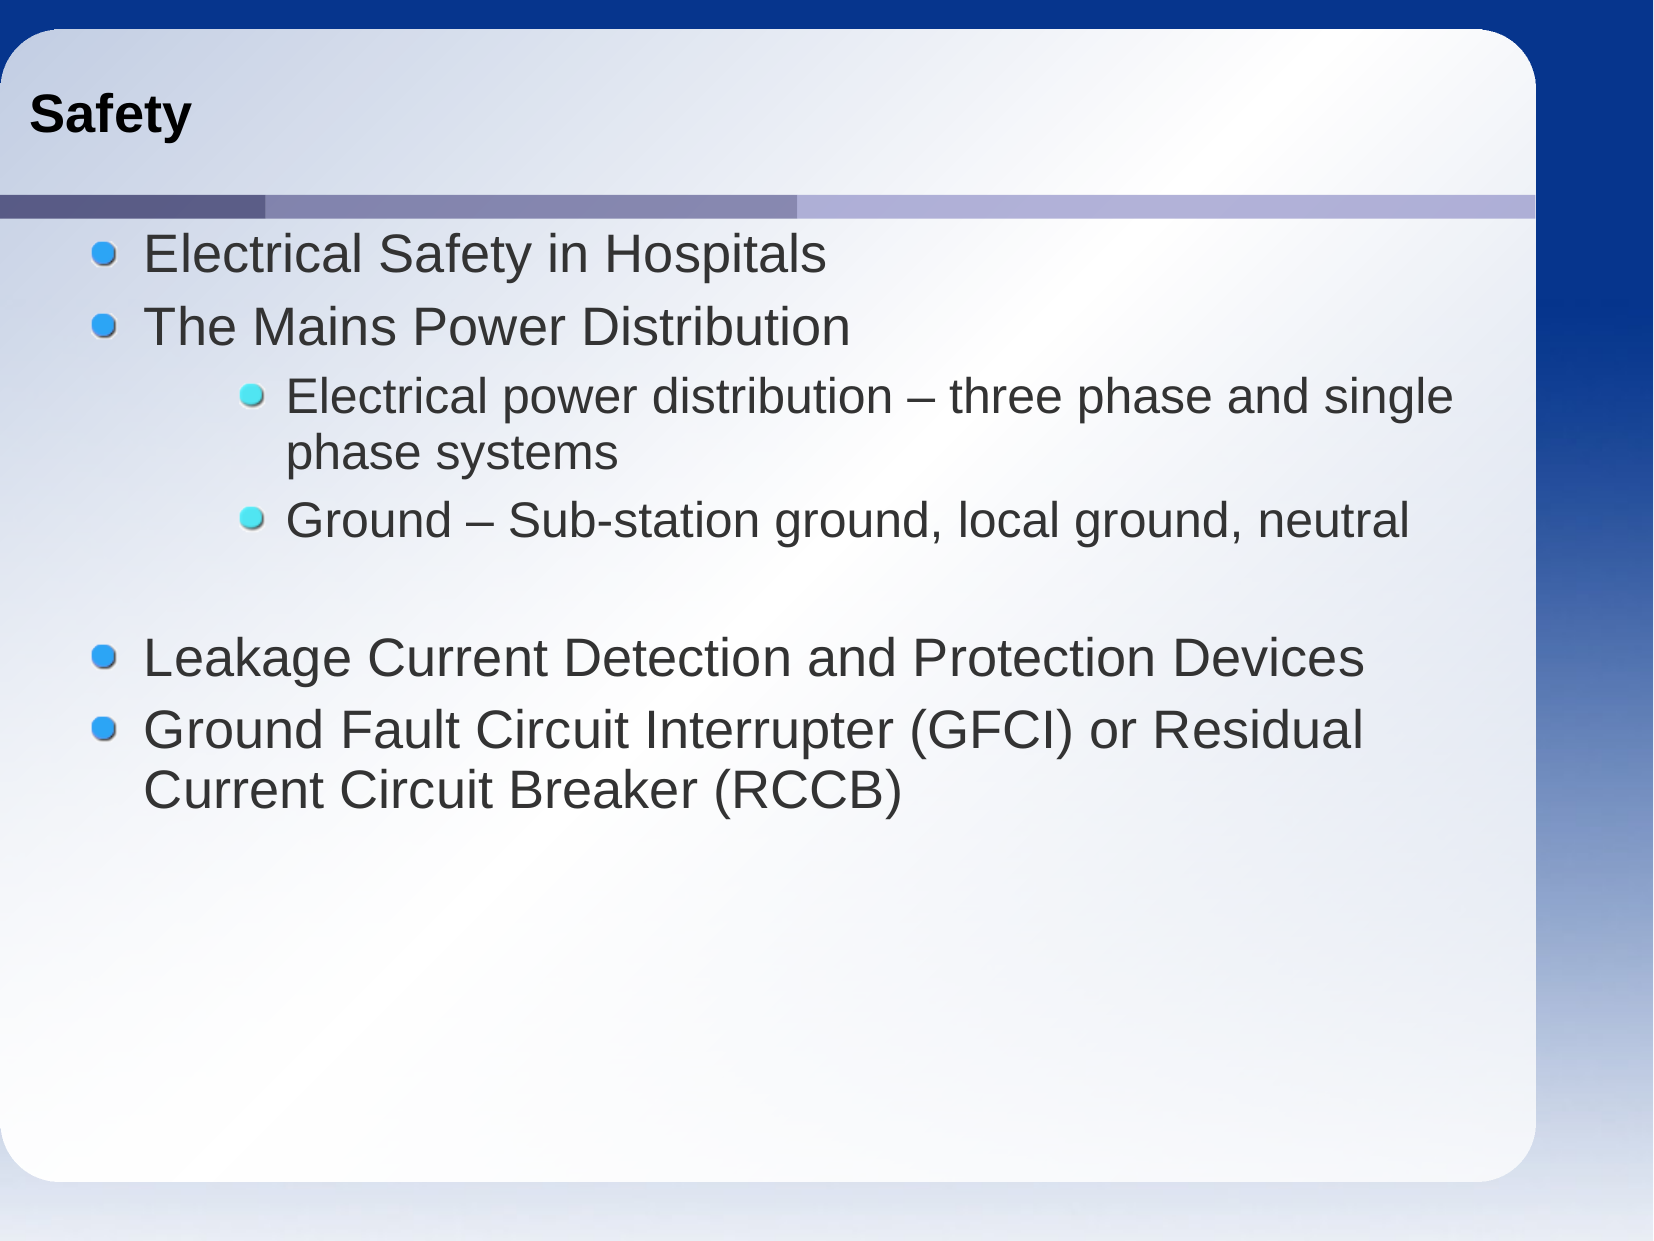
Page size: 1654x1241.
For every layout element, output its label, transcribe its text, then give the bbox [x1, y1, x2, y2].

list Electrical Safety in Hospitals The Mains Power Distribution Electrical power distribution – three phase and single phase systems Ground – Sub-station ground, local ground, neutral Leakage Current Detection and Protection Devices Ground Fault Circuit Interrupter (GFCI) or Residual Current Circuit Breaker (RCCB) [2, 223, 1490, 1241]
picture [0, 0, 1654, 1241]
title Safety [29, 49, 1506, 178]
